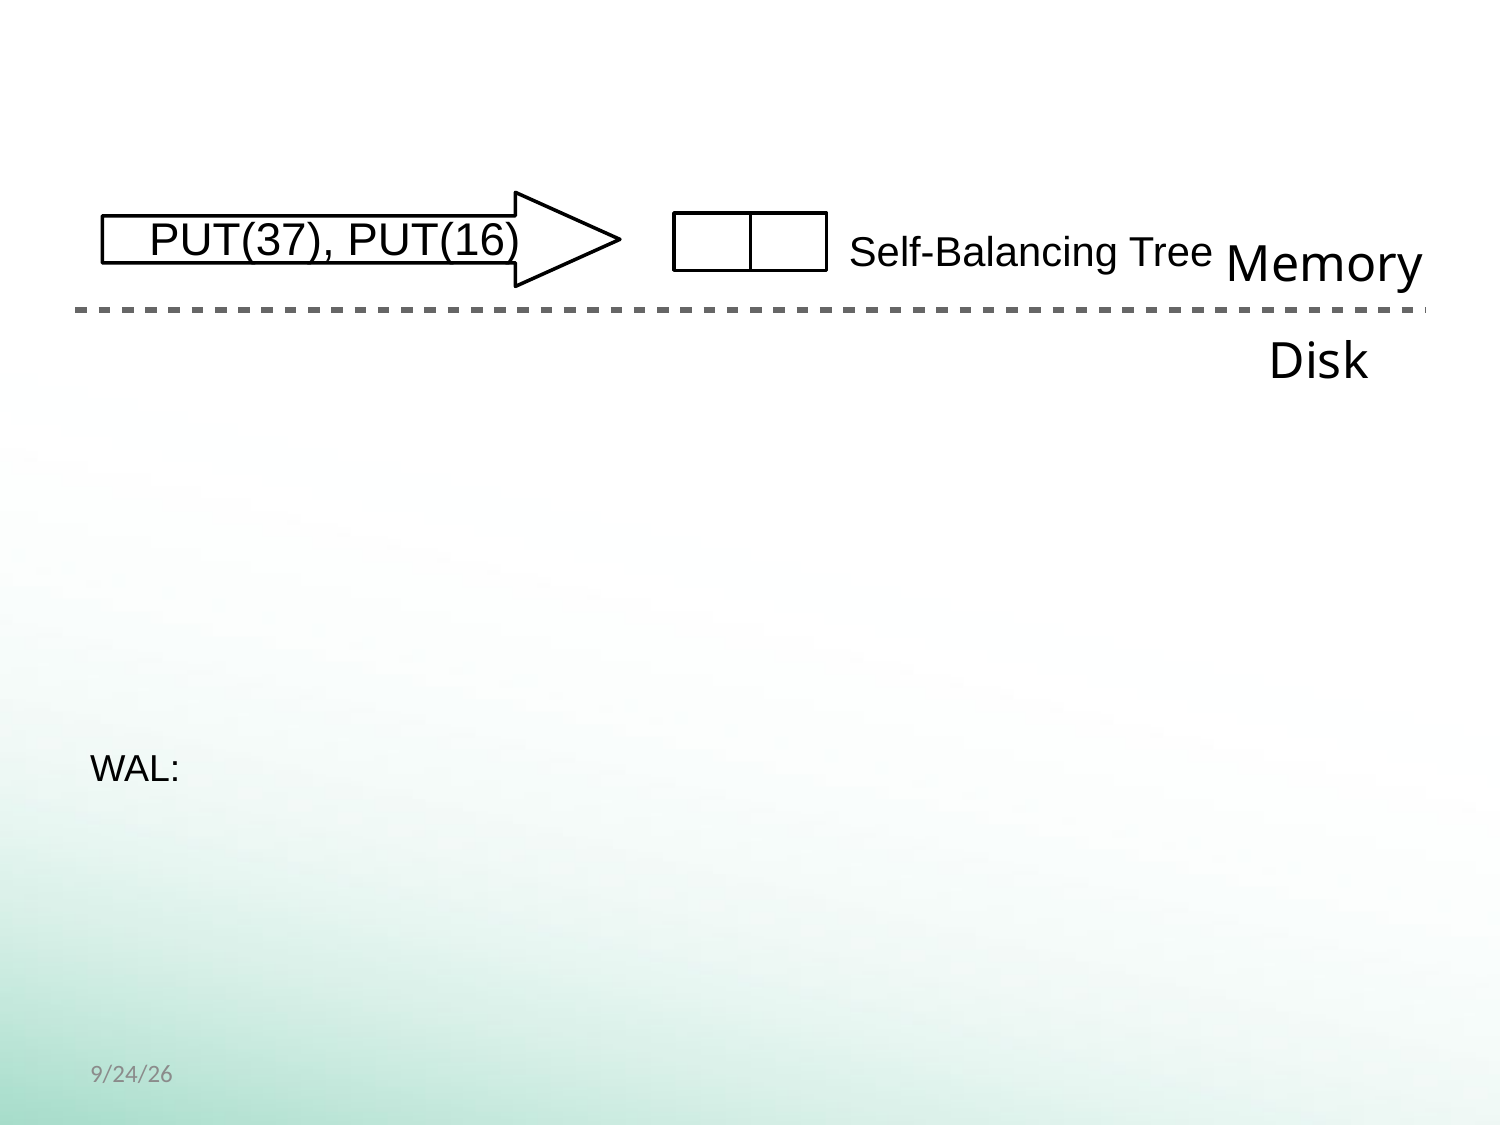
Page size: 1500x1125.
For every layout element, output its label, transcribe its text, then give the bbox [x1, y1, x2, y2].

text_box Memory [1211, 220, 1443, 297]
picture [0, 0, 1500, 1125]
text_box Disk [1253, 317, 1392, 394]
text_box PUT(37), PUT(16) [102, 192, 620, 287]
text_box Self-Balancing Tree [834, 221, 1228, 284]
text_box WAL: [75, 739, 1362, 797]
